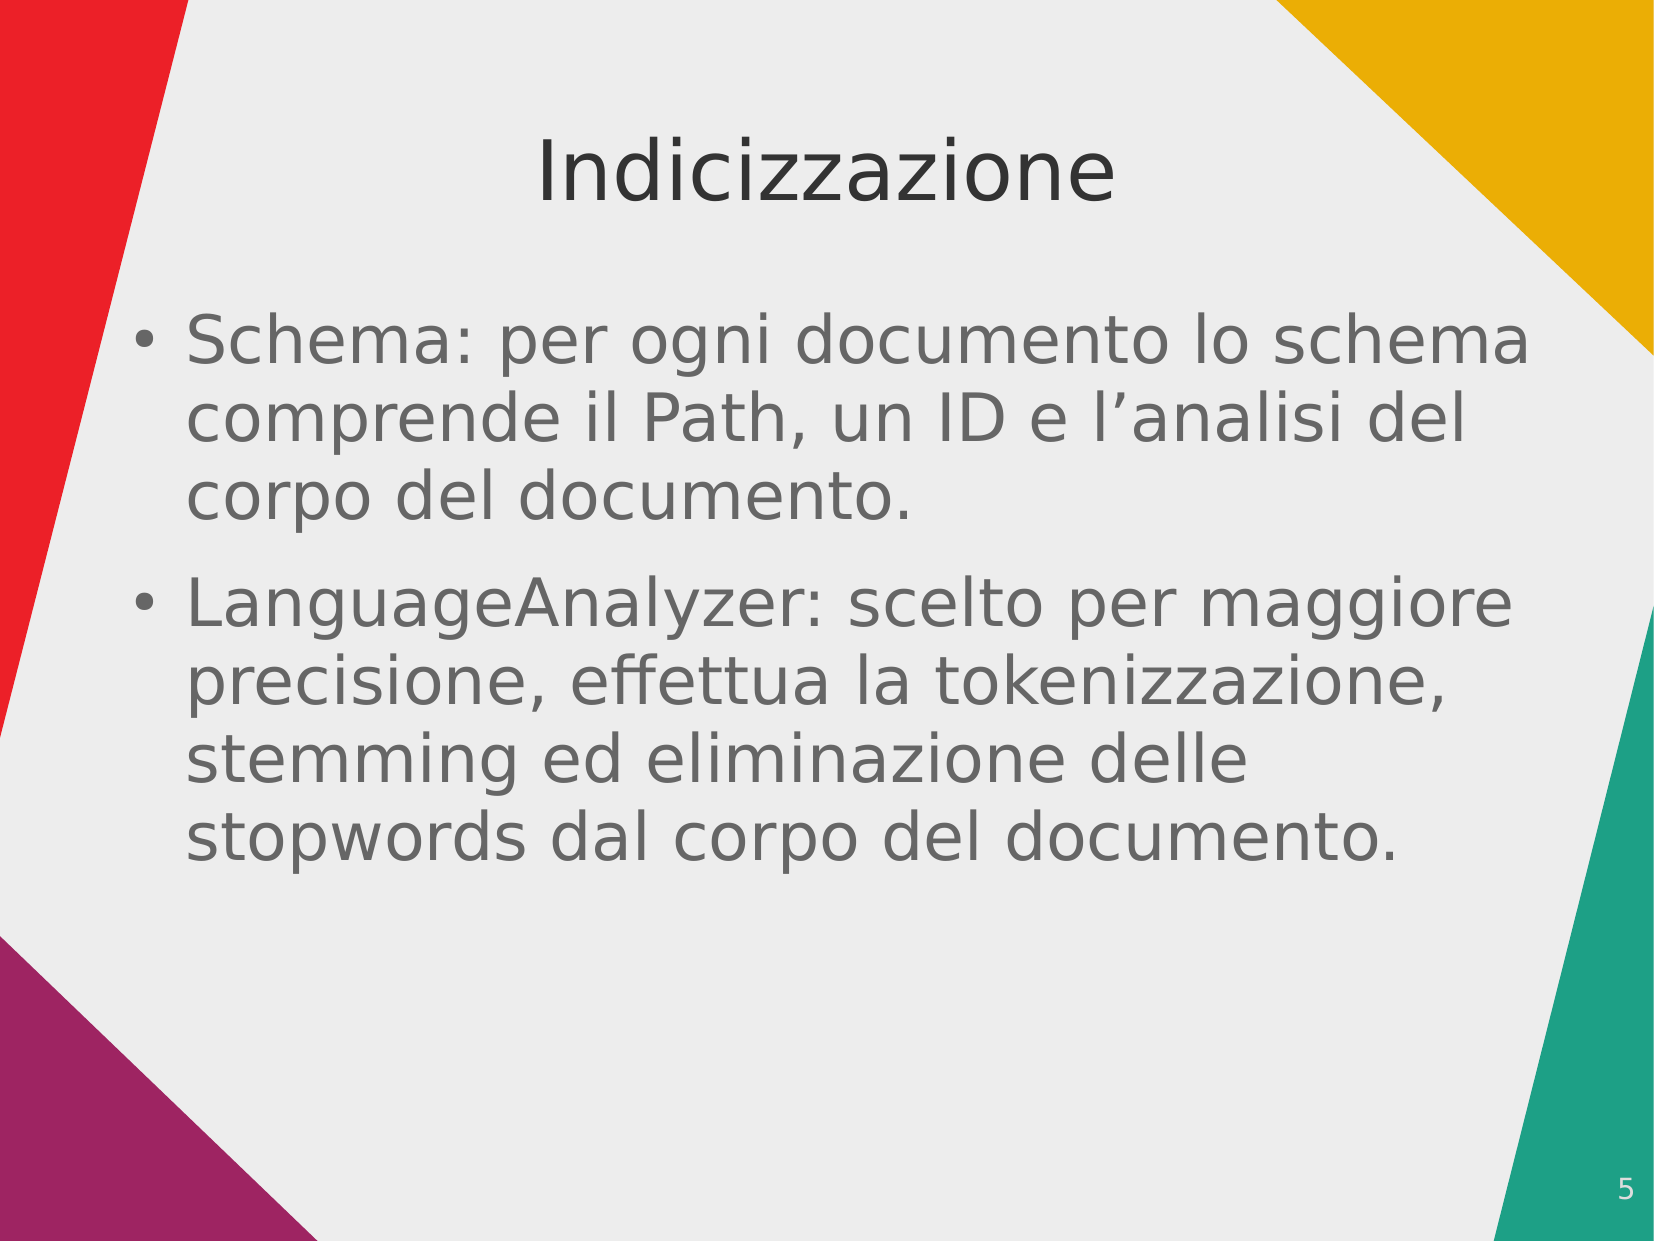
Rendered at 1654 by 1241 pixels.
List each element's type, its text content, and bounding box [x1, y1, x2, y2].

list Schema: per ogni documento lo schema comprende il Path, un ID e l’analisi del corpo del documento. LanguageAnalyzer: scelto per maggiore precisione, effettua la tokenizzazione, stemming ed eliminazione delle stopwords dal corpo del documento. [114, 302, 1539, 1033]
title Indicizzazione [114, 73, 1539, 271]
